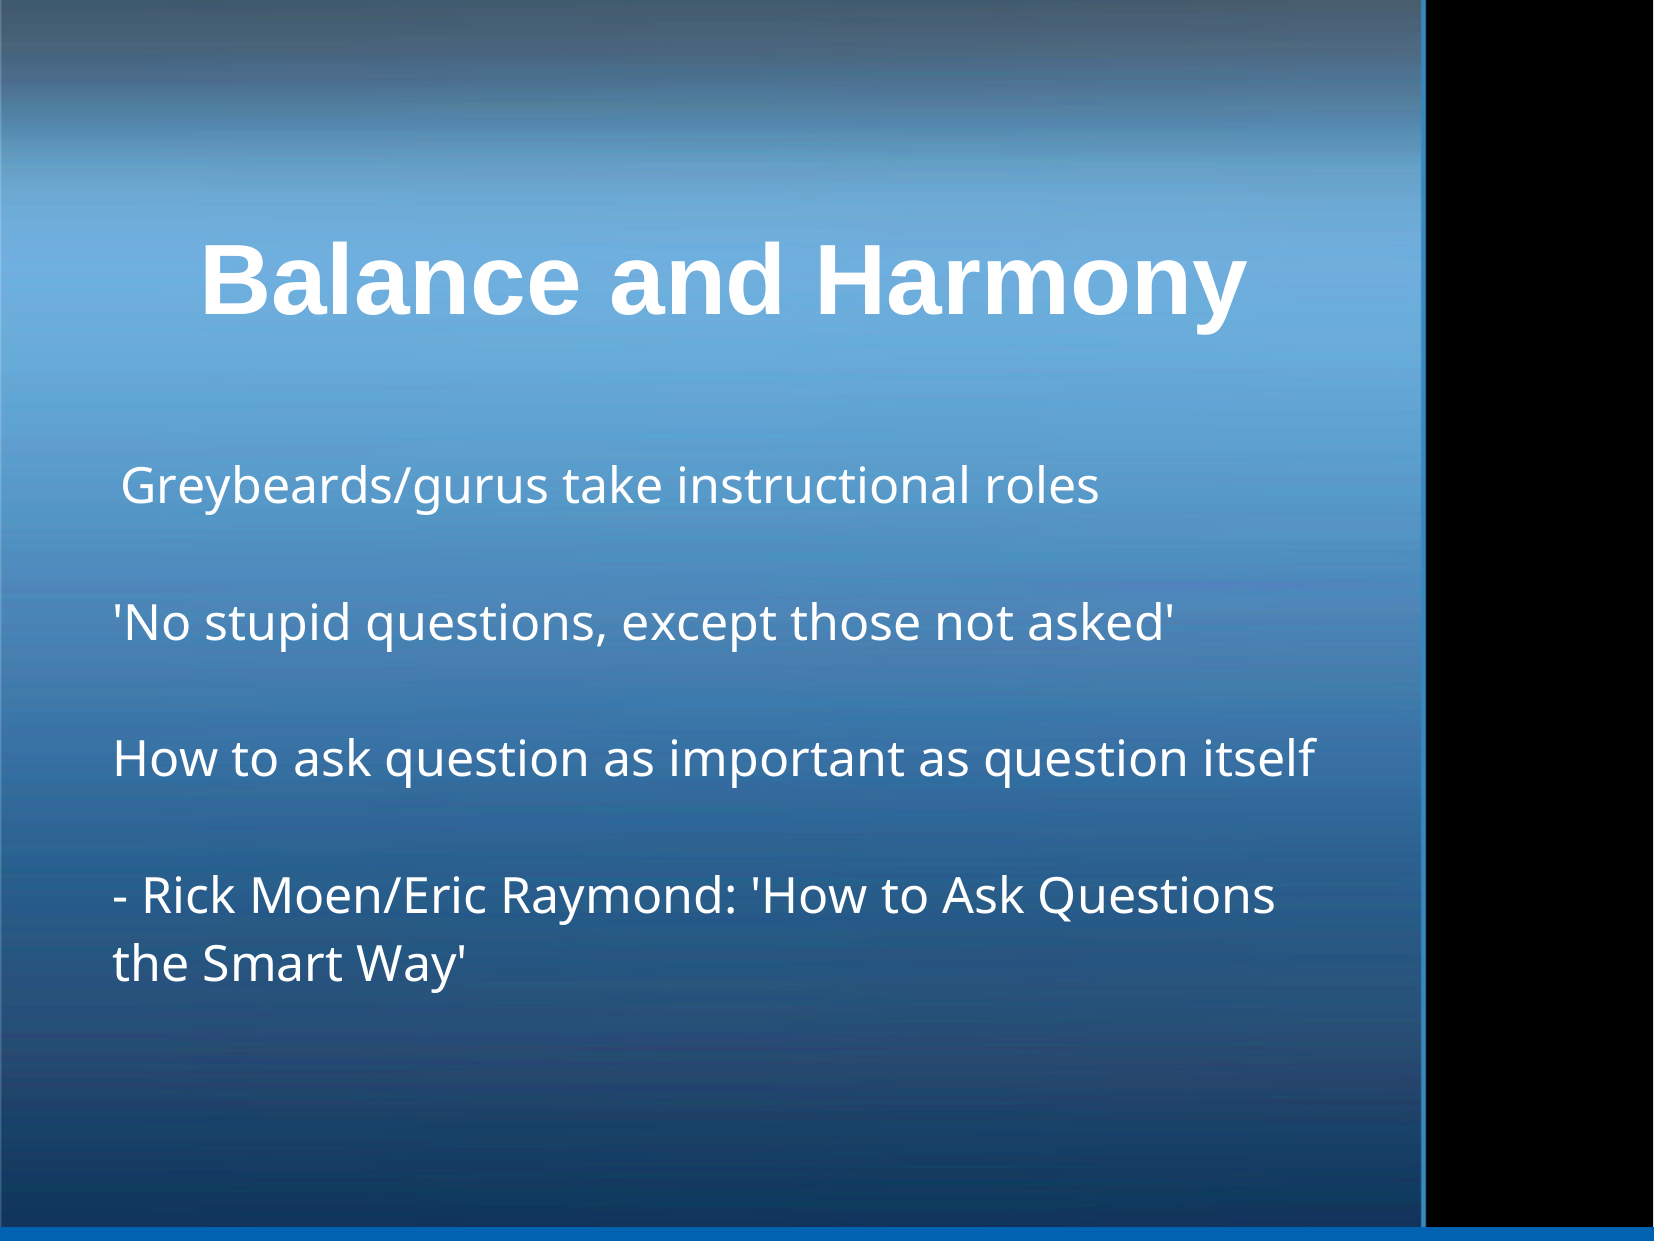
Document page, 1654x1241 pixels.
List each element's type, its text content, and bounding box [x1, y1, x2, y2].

title Greybeards/gurus take instructional roles 'No stupid questions, except those not asked' How to ask question as important as question itself - Rick Moen/Eric Raymond: 'How to Ask Questions the Smart Way' [112, 461, 1351, 986]
picture [0, 0, 1654, 1227]
title Balance and Harmony [0, 176, 1448, 384]
